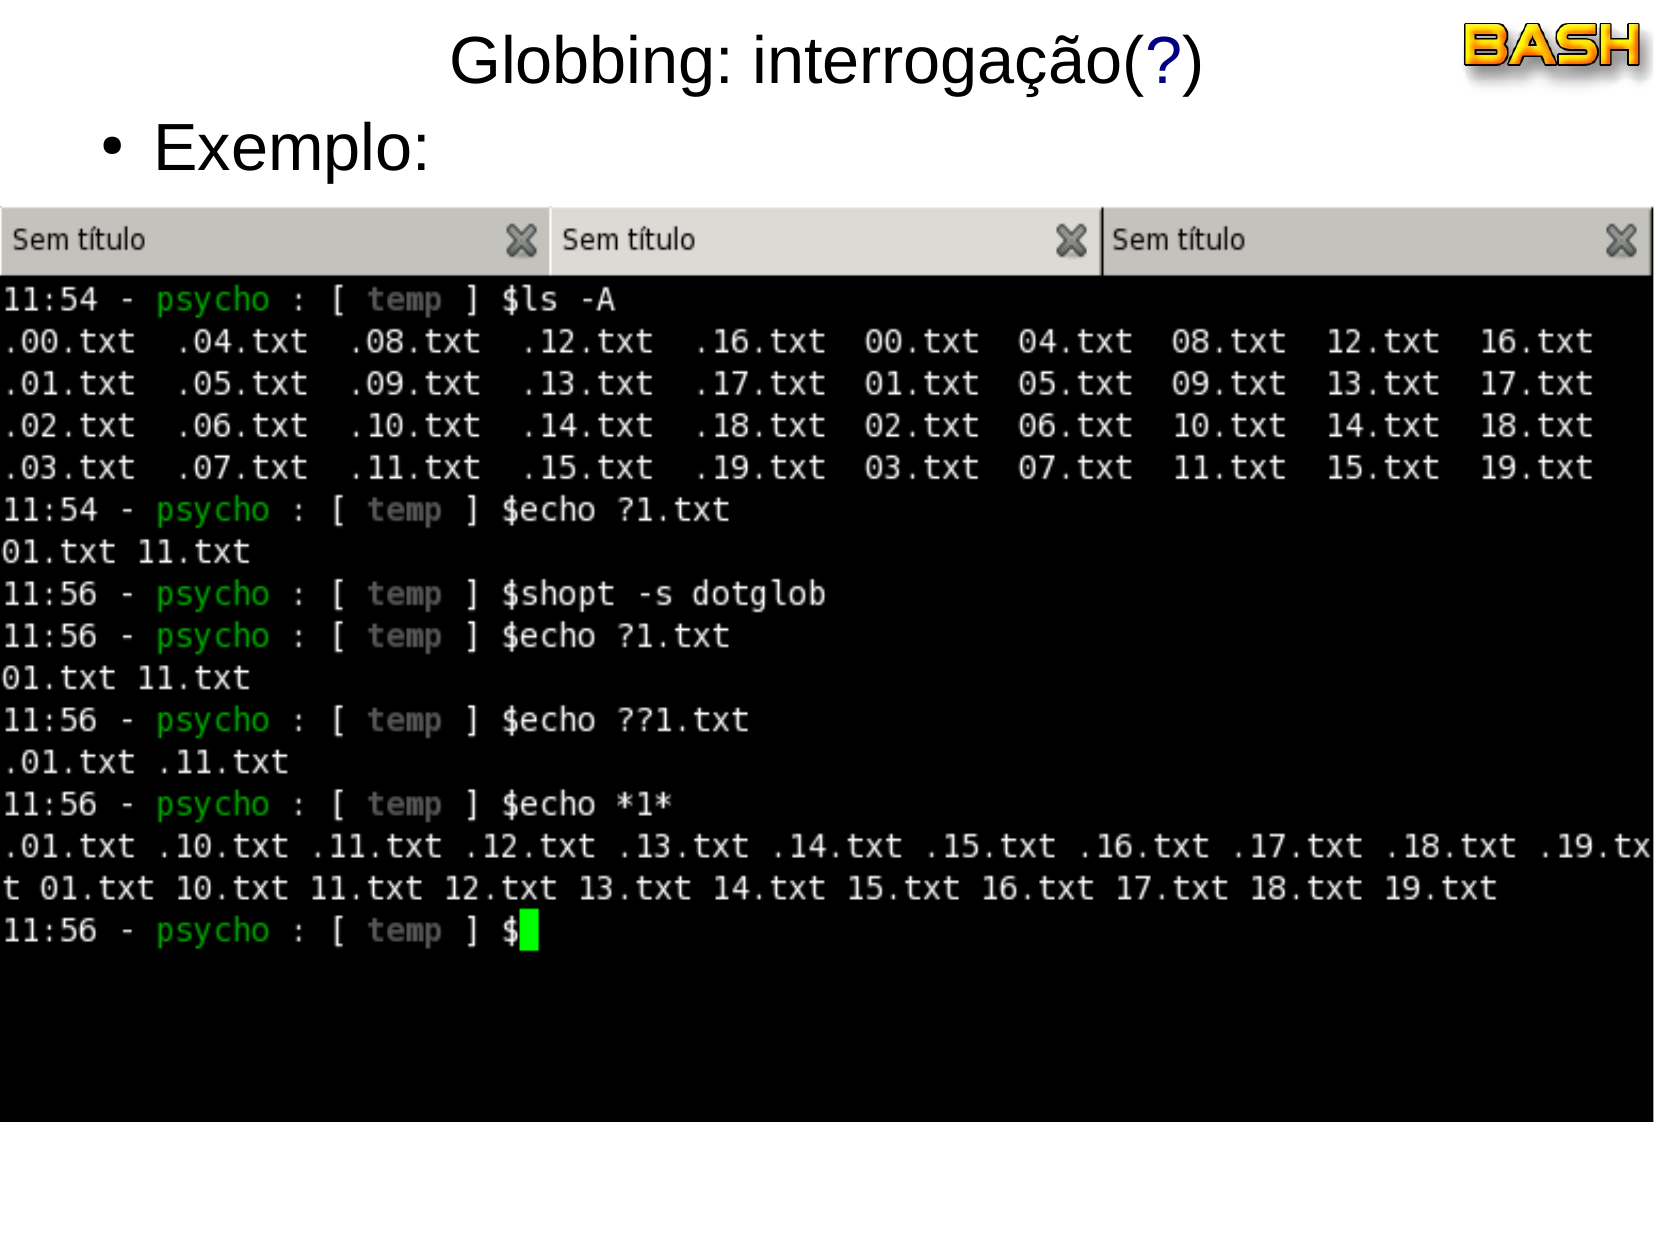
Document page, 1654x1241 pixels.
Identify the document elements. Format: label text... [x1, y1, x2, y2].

picture [1450, 0, 1654, 96]
list Exemplo: [82, 110, 1571, 206]
picture [0, 206, 1654, 1123]
title Globbing: interrogação(?) [82, 22, 1571, 98]
